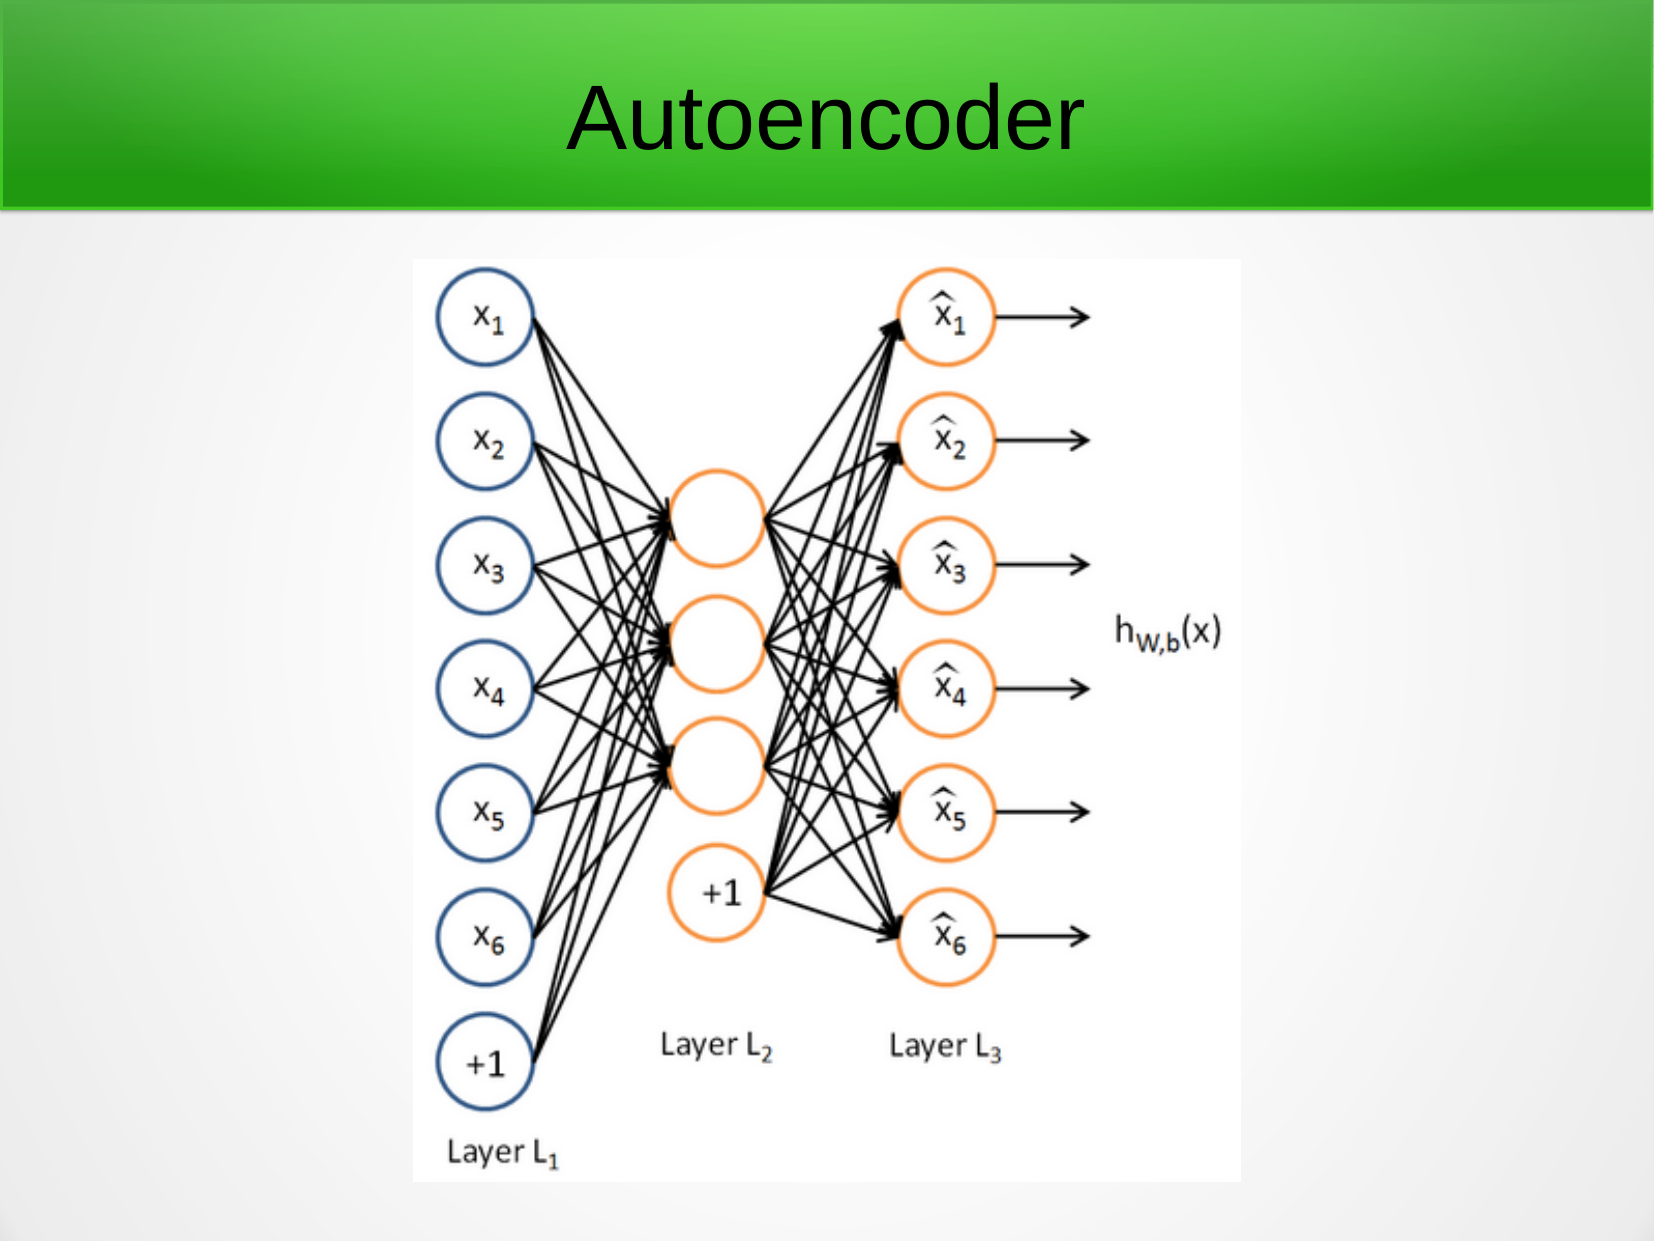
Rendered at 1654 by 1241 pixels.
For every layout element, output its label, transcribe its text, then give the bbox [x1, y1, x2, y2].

title Autoencoder [82, 47, 1571, 189]
picture [413, 259, 1241, 1182]
